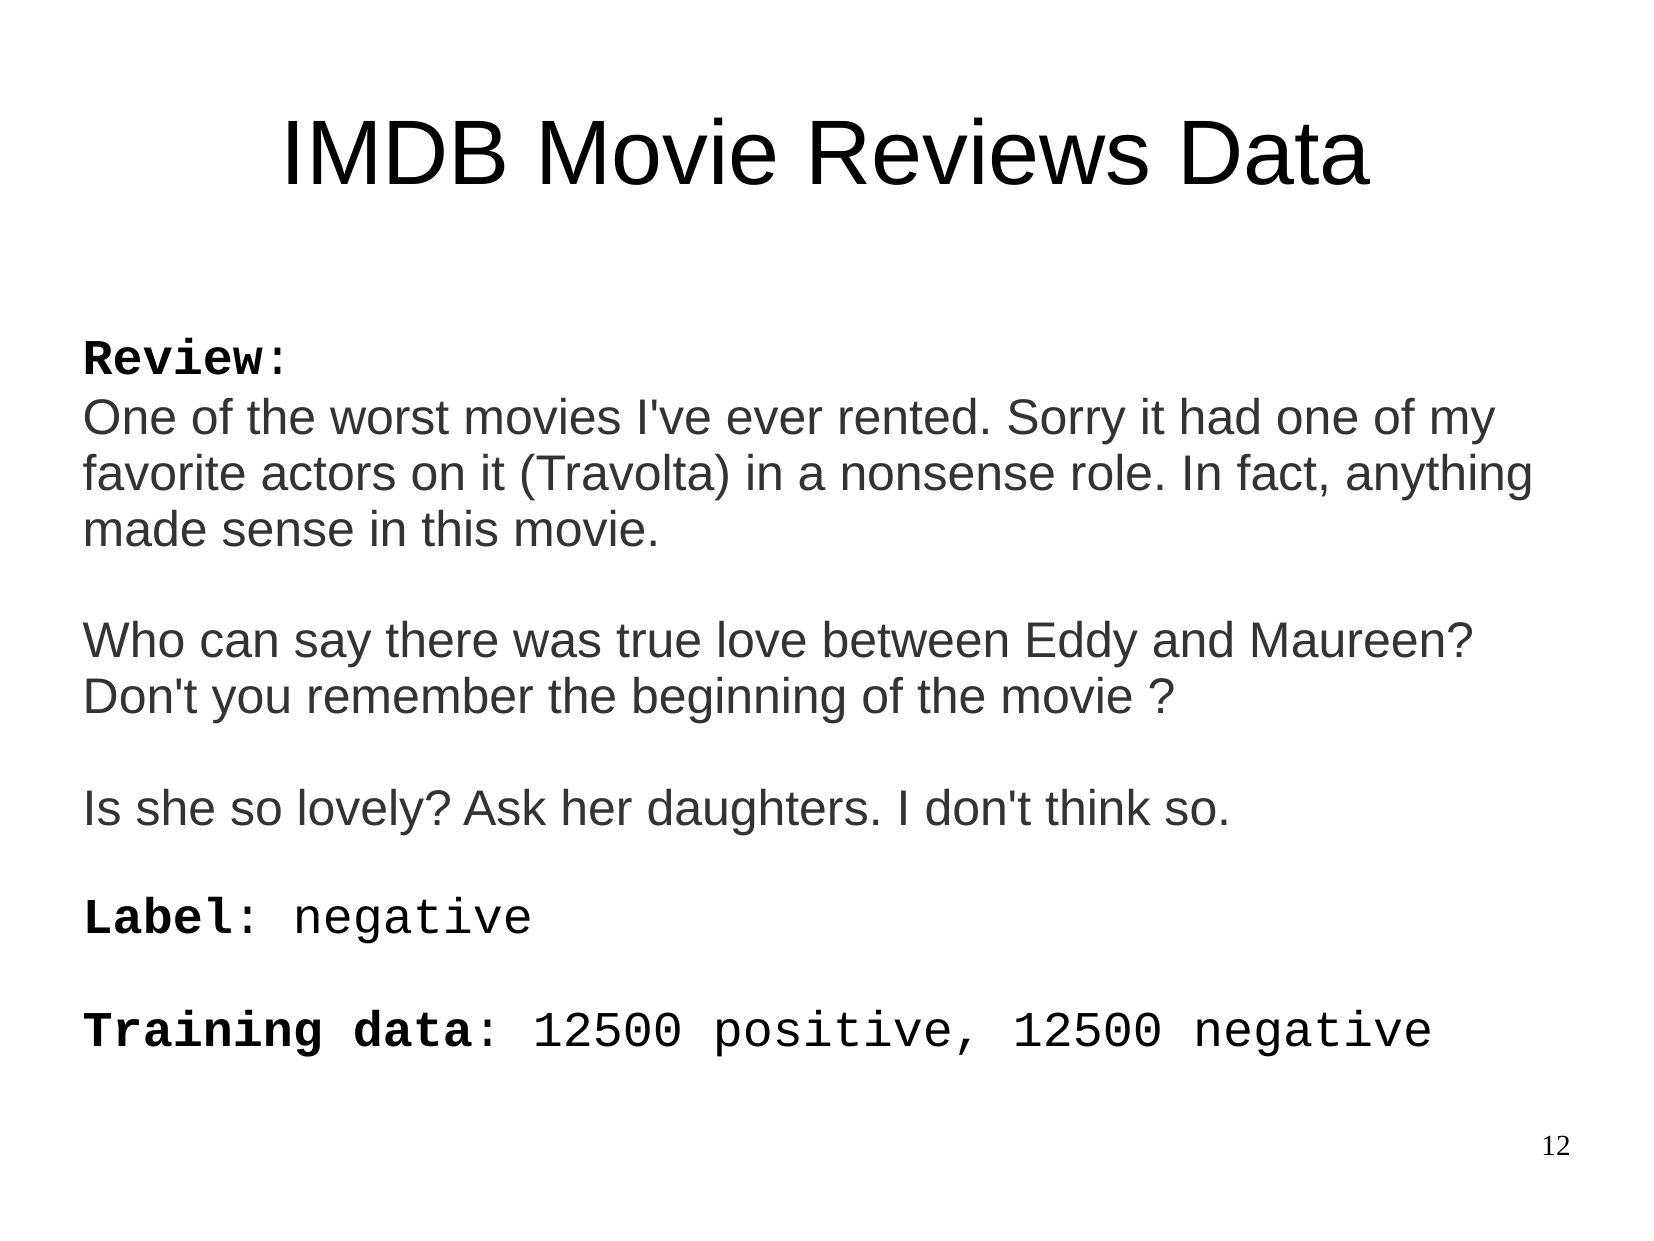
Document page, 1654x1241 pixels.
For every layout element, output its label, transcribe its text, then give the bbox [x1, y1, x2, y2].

subtitle Review: One of the worst movies I've ever rented. Sorry it had one of my favorite actors on it (Travolta) in a nonsense role. In fact, anything made sense in this movie. Who can say there was true love between Eddy and Maureen? Don't you remember the beginning of the movie ? Is she so lovely? Ask her daughters. I don't think so. Label: negative Training data: 12500 positive, 12500 negative [82, 330, 1571, 1065]
title IMDB Movie Reviews Data [82, 49, 1571, 257]
